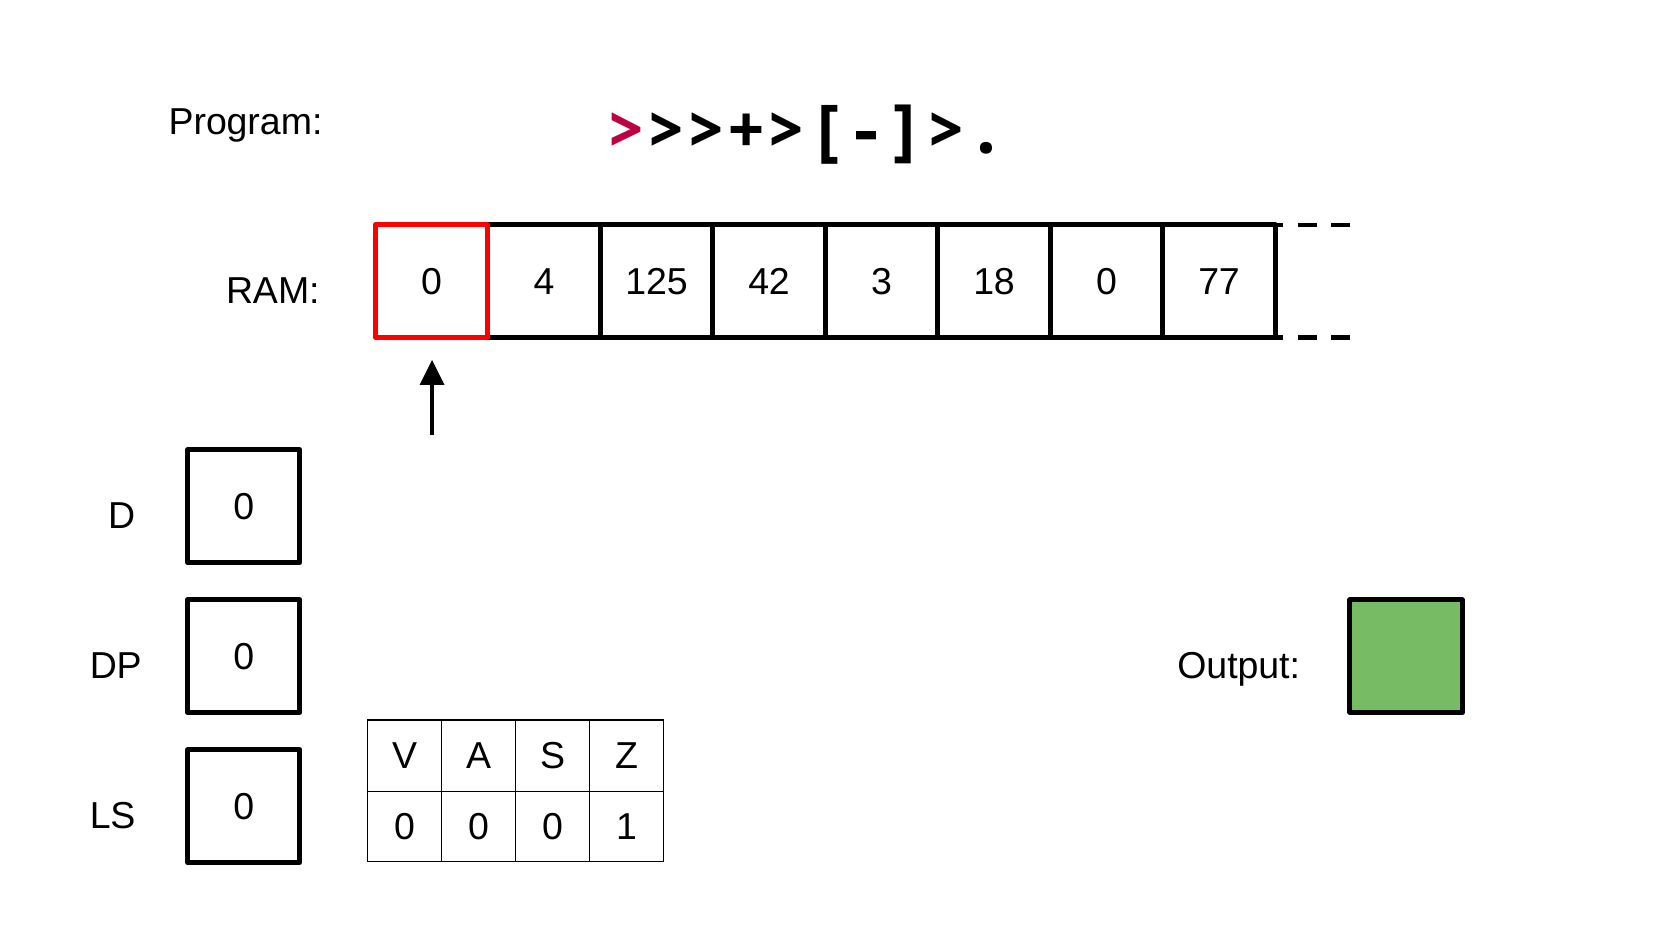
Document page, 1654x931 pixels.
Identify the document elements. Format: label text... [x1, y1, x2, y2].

text_box 0 [187, 749, 300, 863]
text_box RAM: [211, 262, 362, 362]
table_header V [368, 721, 441, 791]
text_box Output: [1162, 637, 1336, 737]
text_box 0 [187, 599, 300, 713]
text_box 0 [1050, 224, 1162, 338]
table_cell 0 [442, 792, 515, 861]
text_box [1349, 599, 1463, 713]
text_box 18 [937, 224, 1050, 338]
table_cell 0 [368, 792, 441, 861]
text_box >>>+>[-]>. [337, 74, 1275, 168]
text_box 77 [1162, 224, 1276, 338]
text_box 42 [712, 224, 825, 338]
text_box LS [74, 787, 151, 845]
text_box 125 [600, 224, 712, 338]
table_cell 0 [516, 792, 589, 861]
text_box 0 [375, 224, 488, 338]
table_header A [442, 721, 515, 791]
text_box DP [74, 637, 157, 695]
text_box Program: [153, 93, 337, 150]
text_box 0 [187, 449, 300, 563]
text_box D [93, 487, 150, 545]
text_box 3 [825, 224, 937, 338]
text_box 4 [488, 224, 600, 338]
table_header Z [590, 721, 663, 791]
table_cell 1 [590, 792, 663, 861]
table_header S [516, 721, 589, 791]
